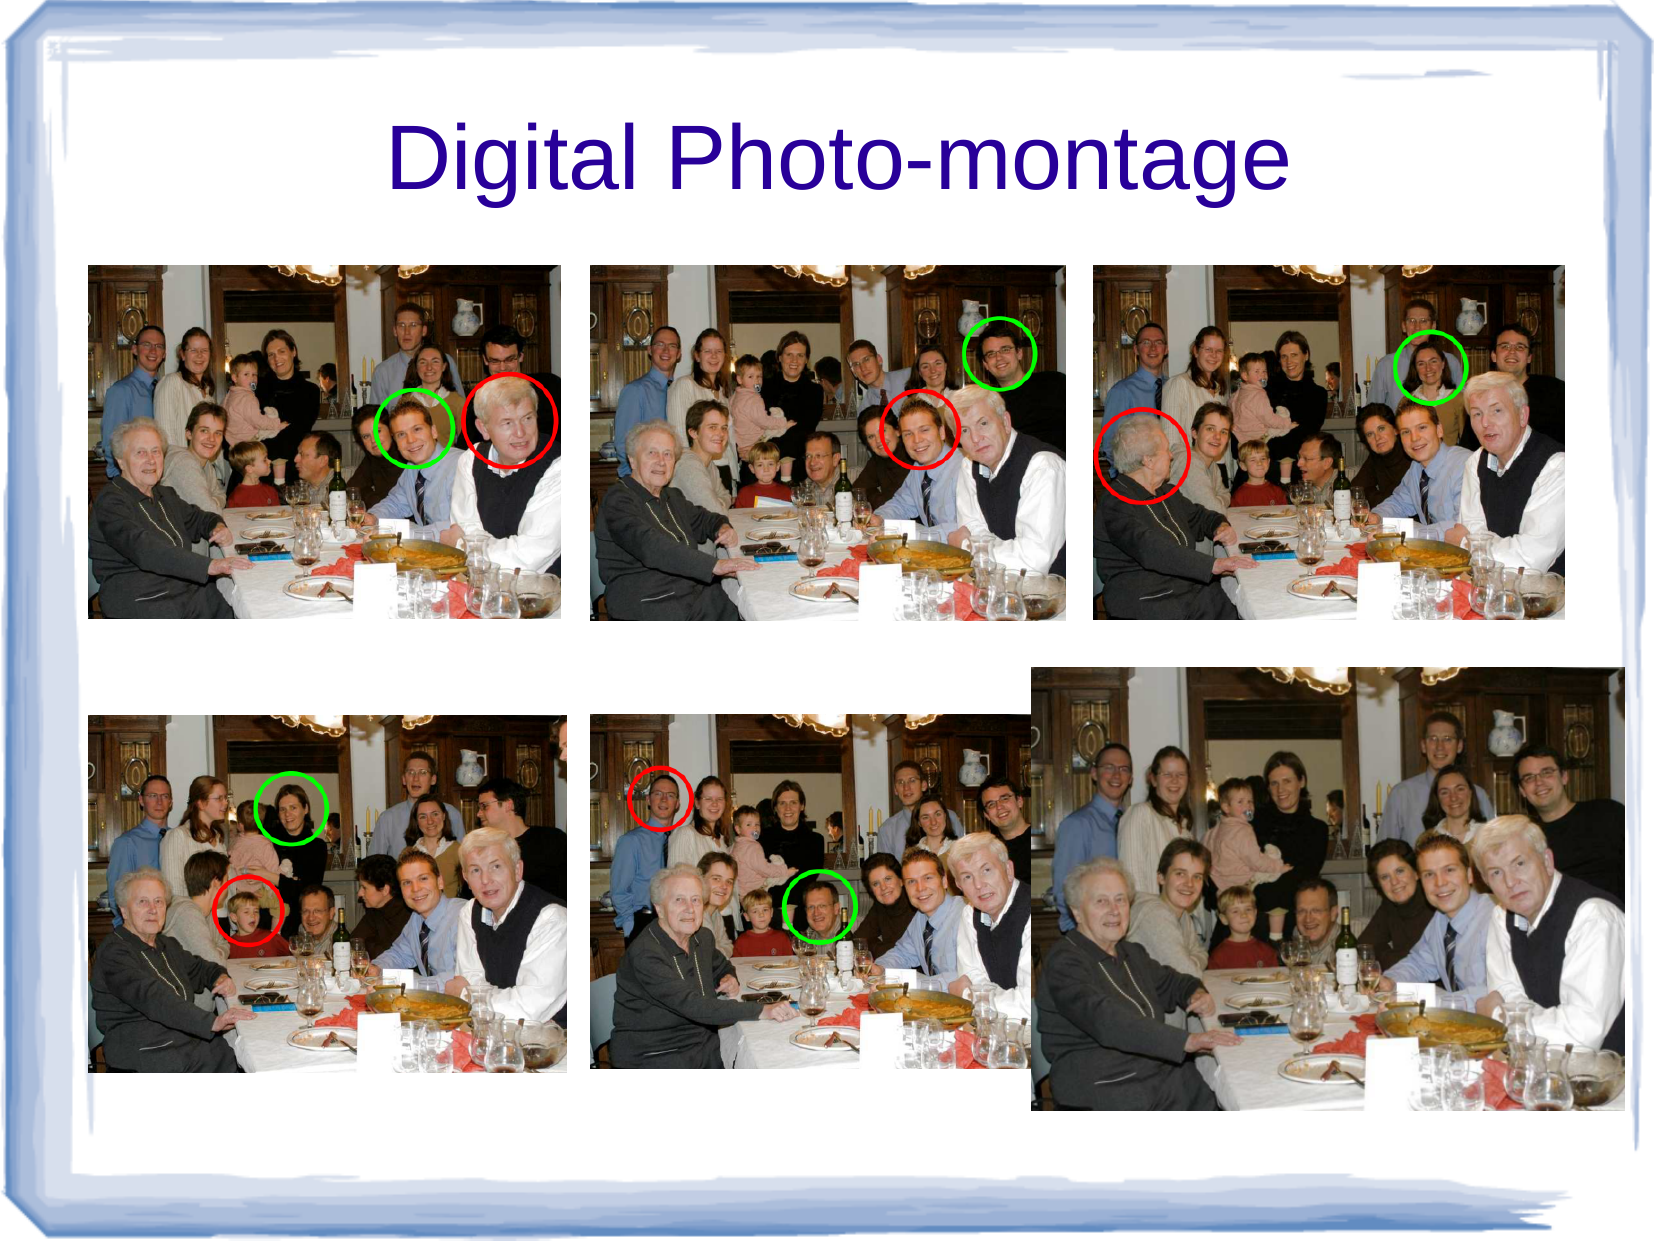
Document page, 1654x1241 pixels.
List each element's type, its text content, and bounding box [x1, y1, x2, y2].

title Digital Photo-montage [82, 49, 1571, 257]
picture [88, 715, 567, 1073]
picture [88, 265, 561, 619]
picture [590, 667, 1625, 1111]
picture [590, 265, 1066, 621]
picture [1093, 265, 1565, 620]
